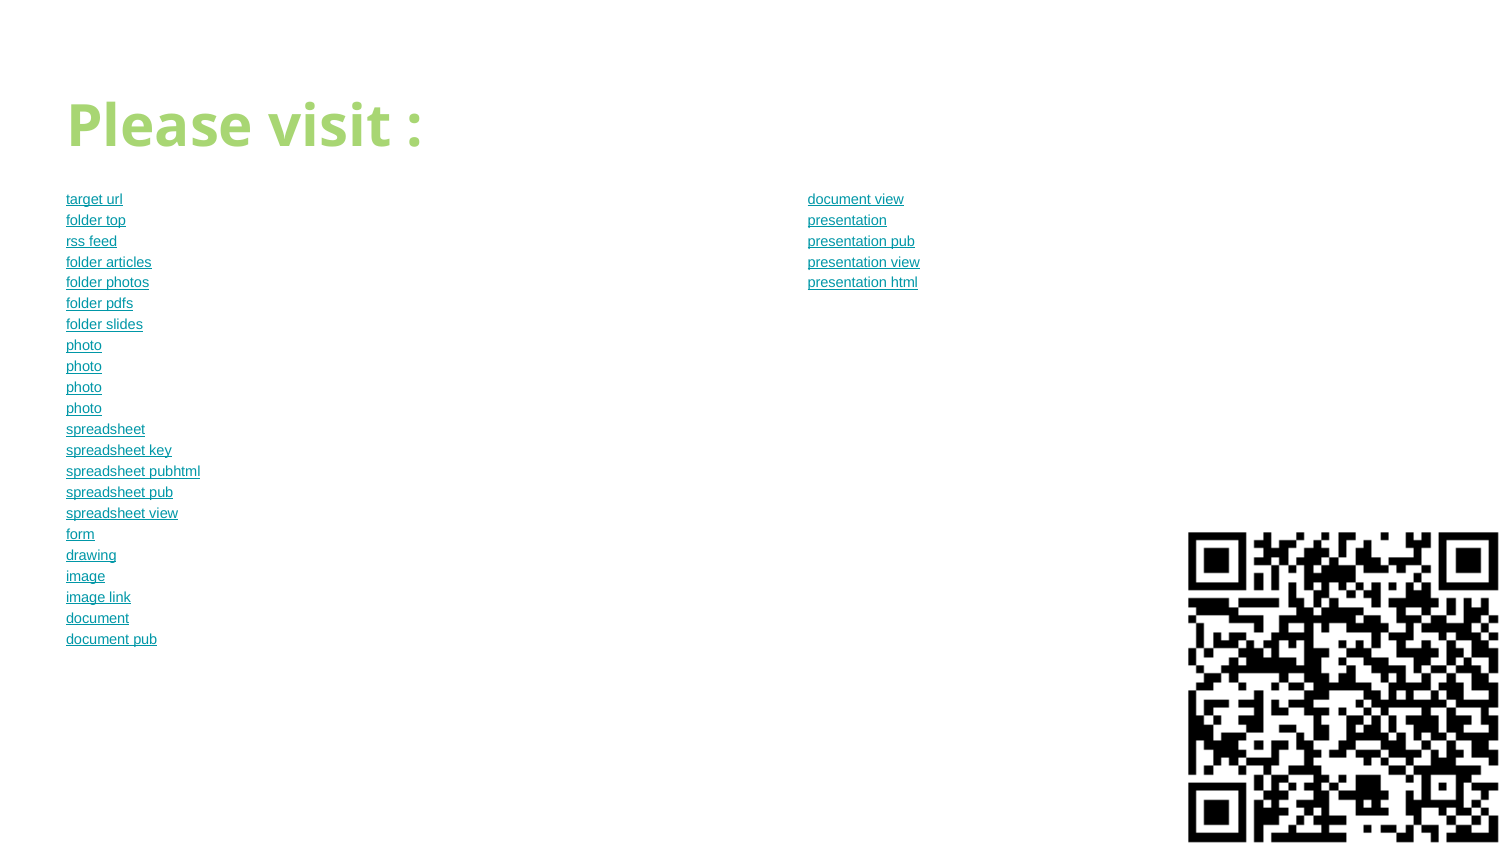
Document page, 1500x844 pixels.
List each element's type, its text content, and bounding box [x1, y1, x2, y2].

list document view presentation presentation pub presentation view presentation html [792, 189, 1449, 750]
list target url folder top rss feed folder articles folder photos folder pdfs folder slides photo photo photo photo spreadsheet spreadsheet key spreadsheet pubhtml spreadsheet pub spreadsheet view form drawing image image link document document pub [51, 189, 708, 750]
title Please visit : [51, 72, 1449, 167]
picture [1187, 531, 1500, 844]
